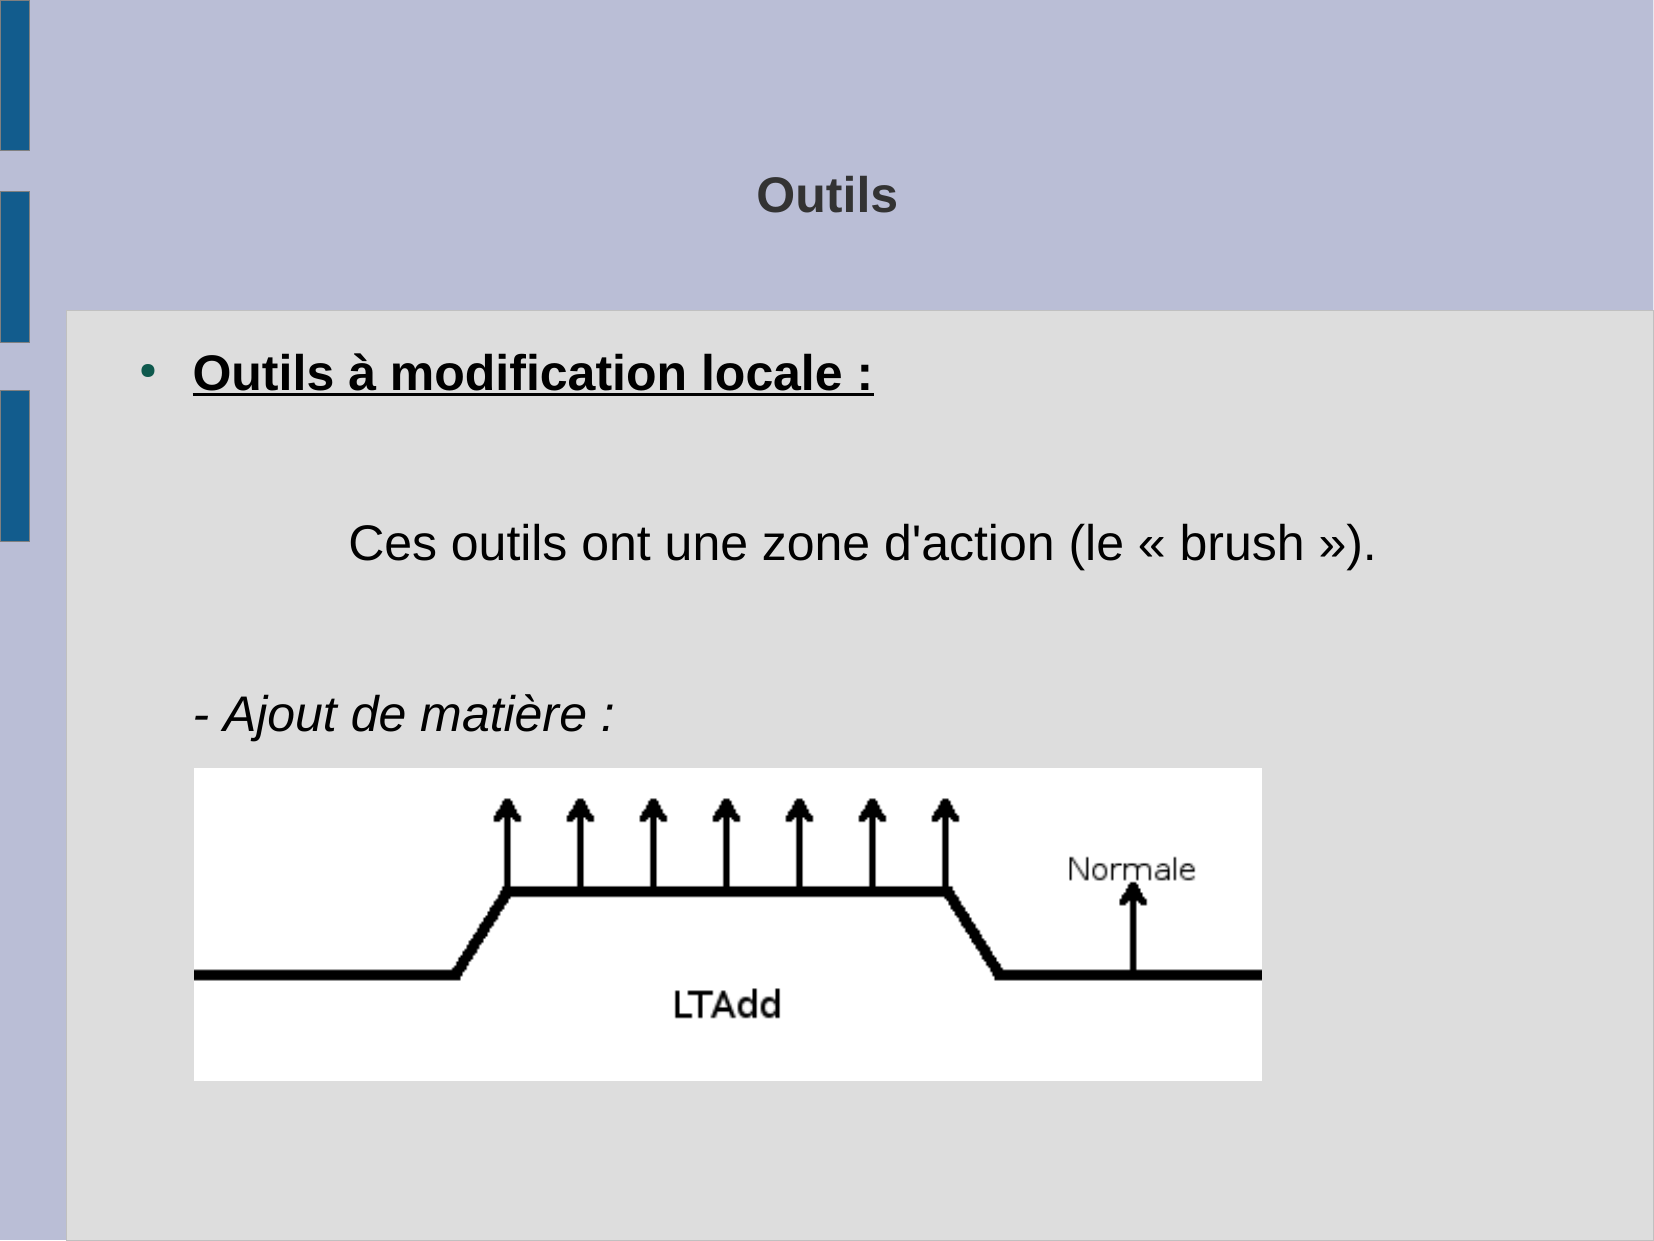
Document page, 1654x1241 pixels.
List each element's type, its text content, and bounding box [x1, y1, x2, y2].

title Outils [121, 91, 1534, 299]
picture [194, 768, 1262, 1081]
list Outils à modification locale : Ces outils ont une zone d'action (le « brush »). - Ajout de matière : [121, 344, 1534, 1065]
